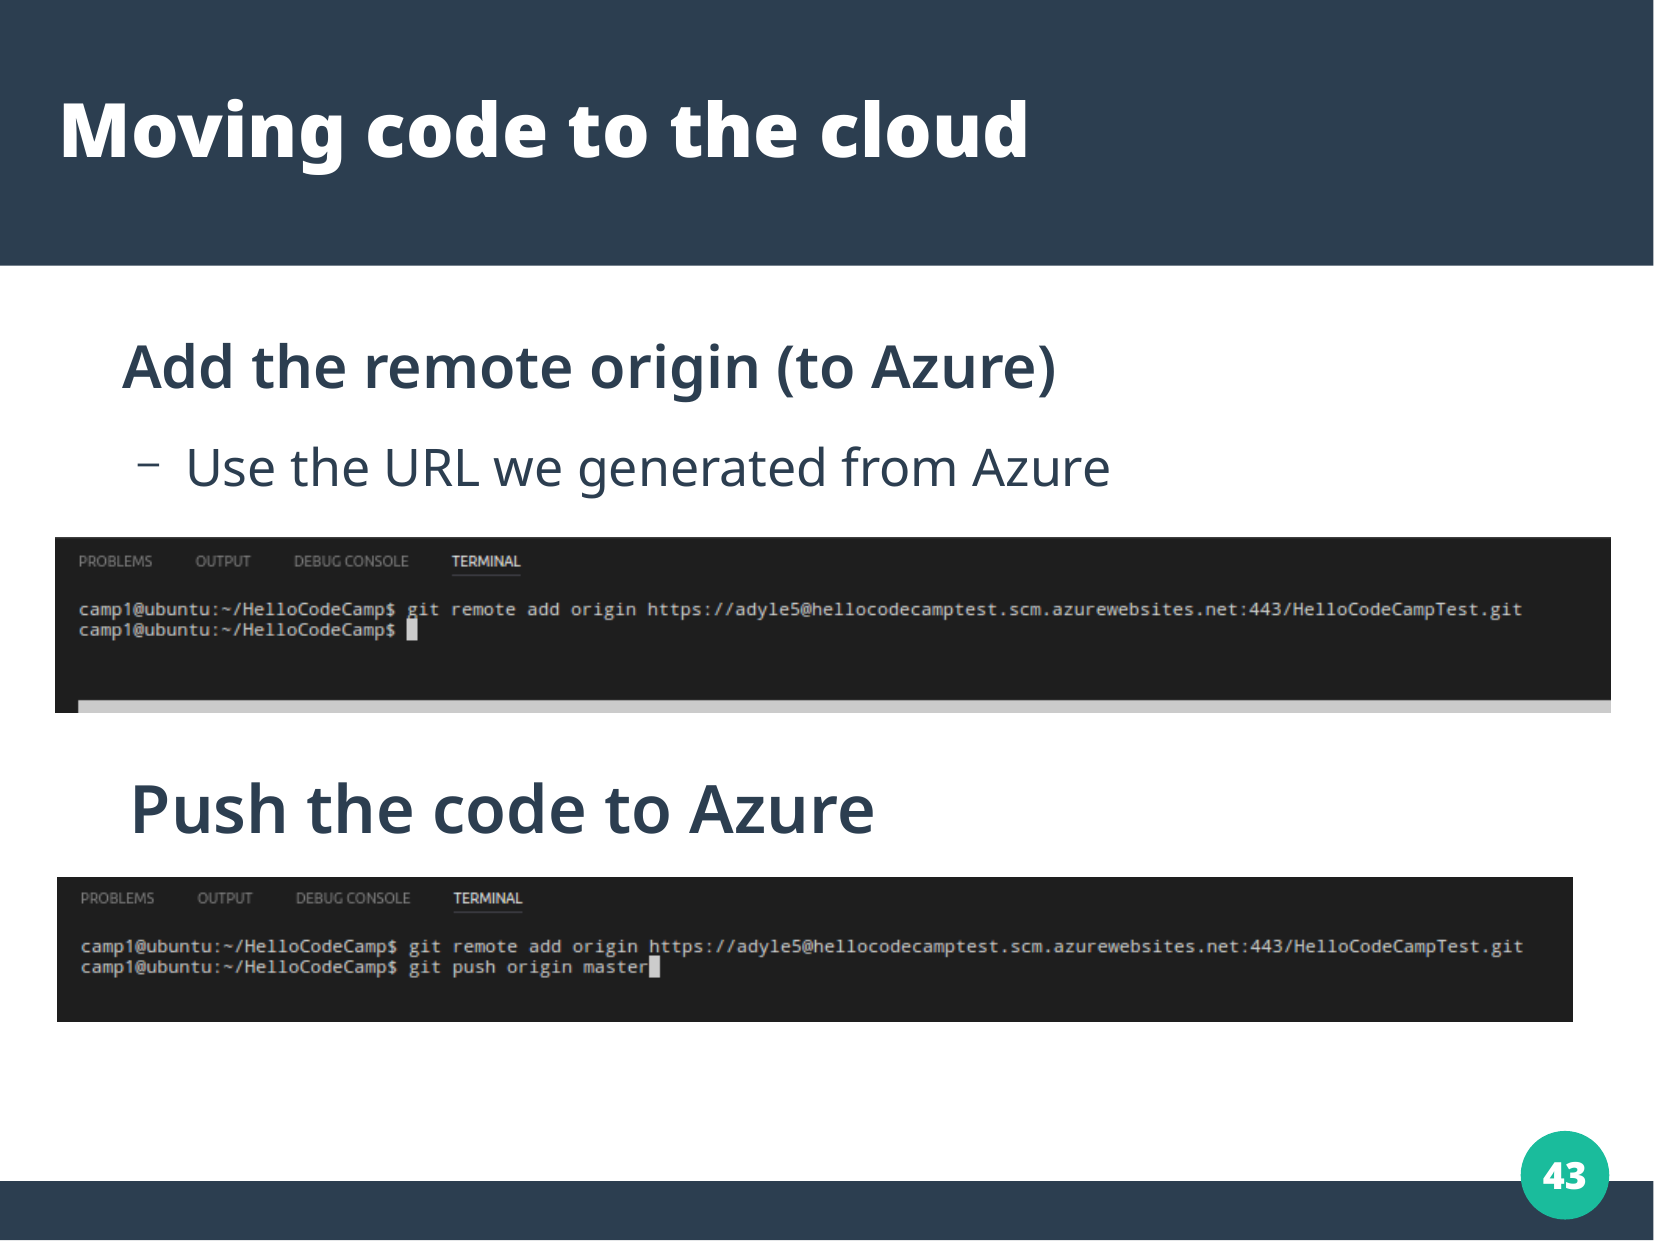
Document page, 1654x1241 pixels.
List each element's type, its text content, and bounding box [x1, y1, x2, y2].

list Add the remote origin (to Azure) Use the URL we generated from Azure [59, 324, 1625, 502]
picture [55, 537, 1611, 713]
list Push the code to Azure [59, 761, 1625, 939]
picture [57, 877, 1573, 1022]
title Moving code to the cloud [59, 49, 1595, 207]
